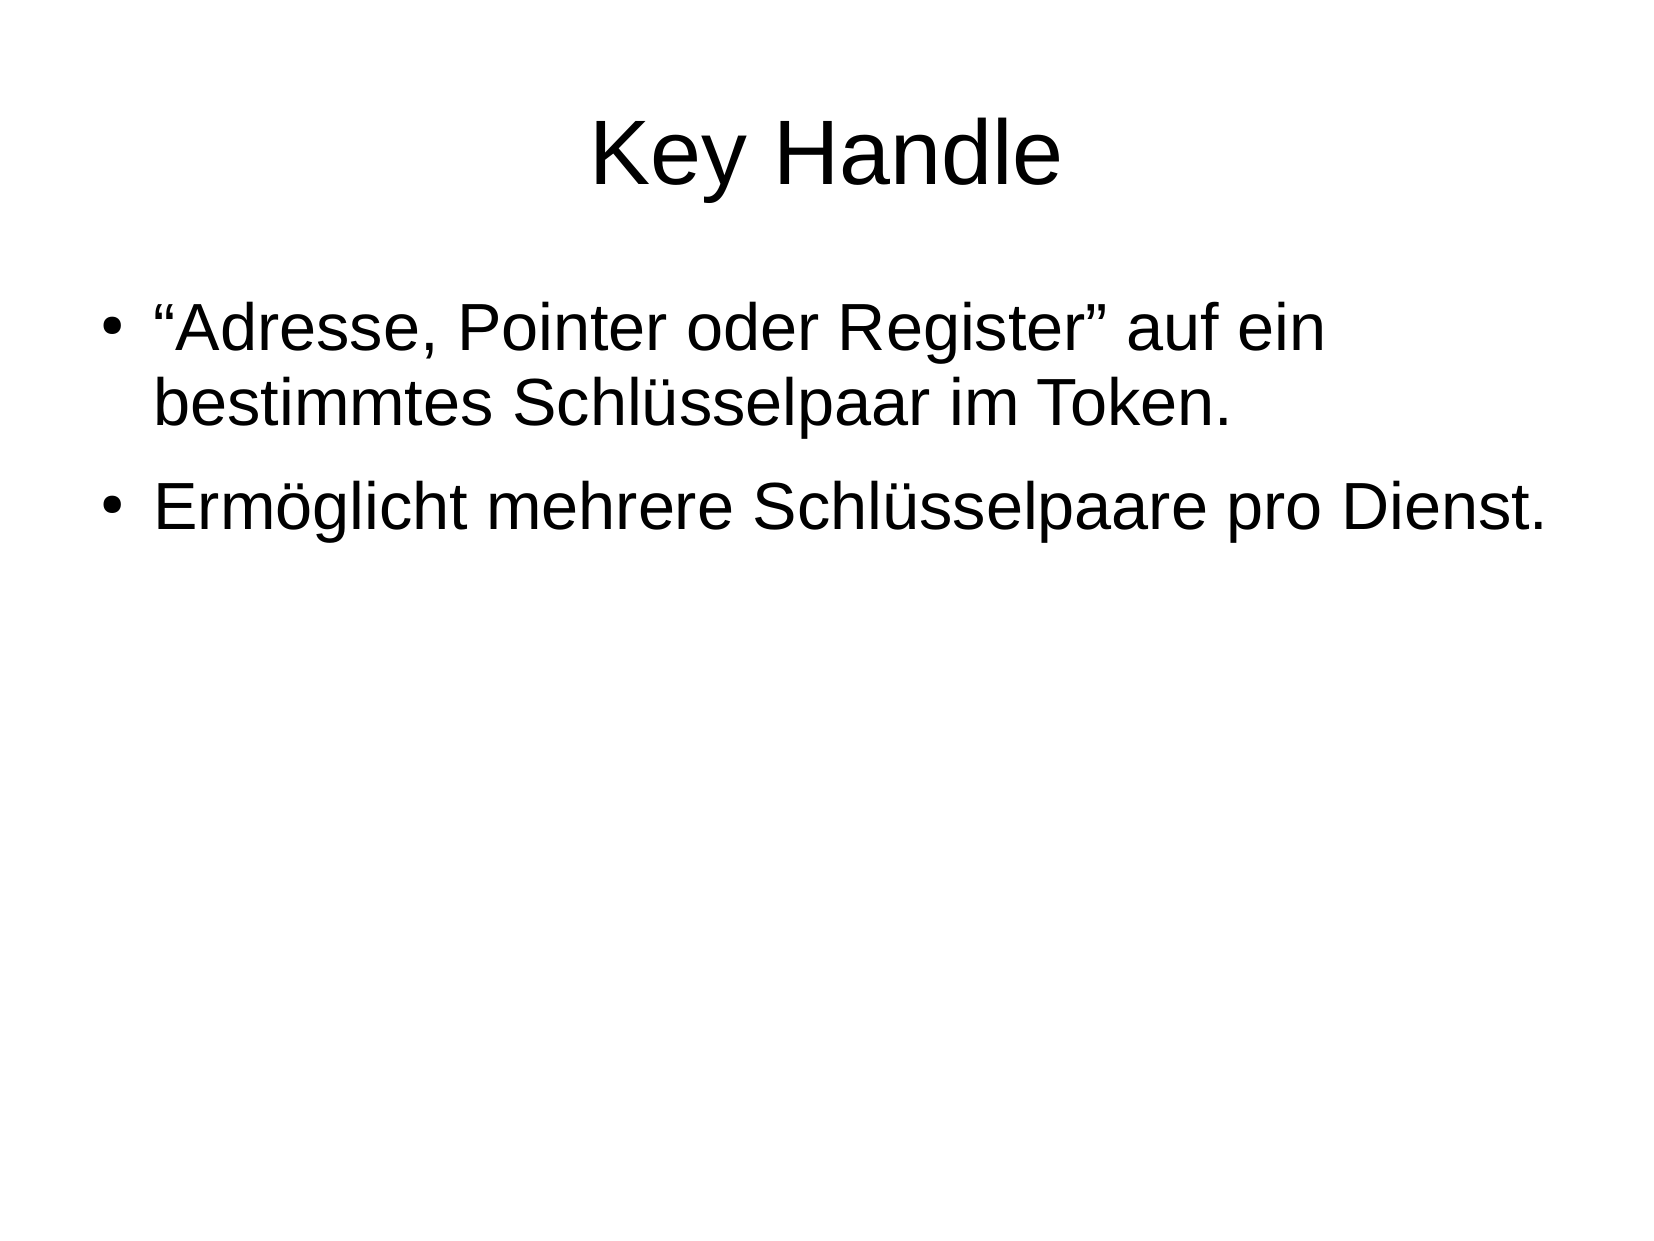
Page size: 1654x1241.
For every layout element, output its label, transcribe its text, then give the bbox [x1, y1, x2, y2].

title Key Handle [82, 49, 1571, 257]
list “Adresse, Pointer oder Register” auf ein bestimmtes Schlüsselpaar im Token. Ermöglicht mehrere Schlüsselpaare pro Dienst. [82, 290, 1571, 1010]
